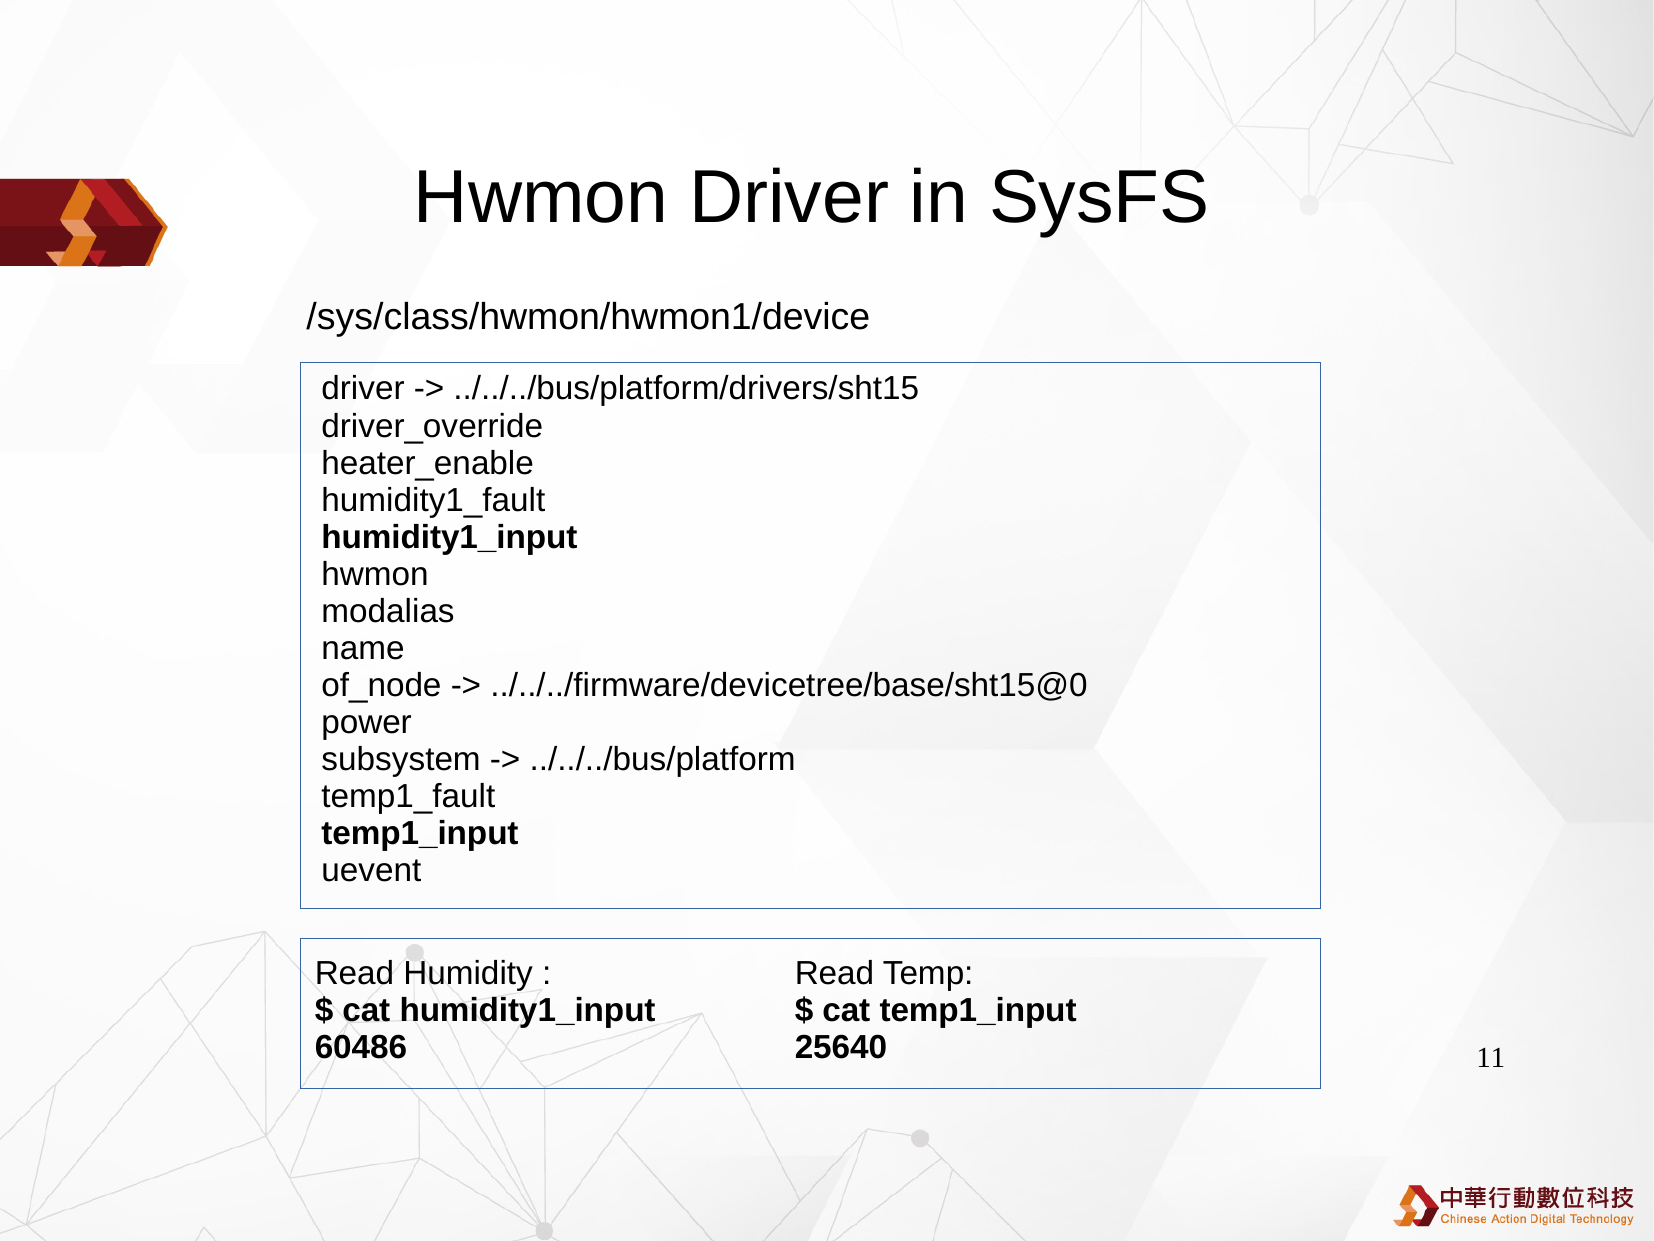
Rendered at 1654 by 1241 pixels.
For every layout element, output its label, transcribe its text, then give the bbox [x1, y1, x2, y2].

text_box Read Temp: $ cat temp1_input 25640 [780, 947, 1201, 1088]
picture [0, 0, 1654, 1241]
text_box driver -> ../../../bus/platform/drivers/sht15 driver_override heater_enable humidity1_fault humidity1_input hwmon modalias name of_node -> ../../../firmware/devicetree/base/sht15@0 power subsystem -> ../../../bus/platform temp1_fault temp1_input uevent [306, 363, 1201, 896]
title Hwmon Driver in SysFS [118, 112, 1506, 281]
text_box /sys/class/hwmon/hwmon1/device [291, 288, 886, 346]
text_box Read Humidity : $ cat humidity1_input 60486 [301, 947, 721, 1088]
